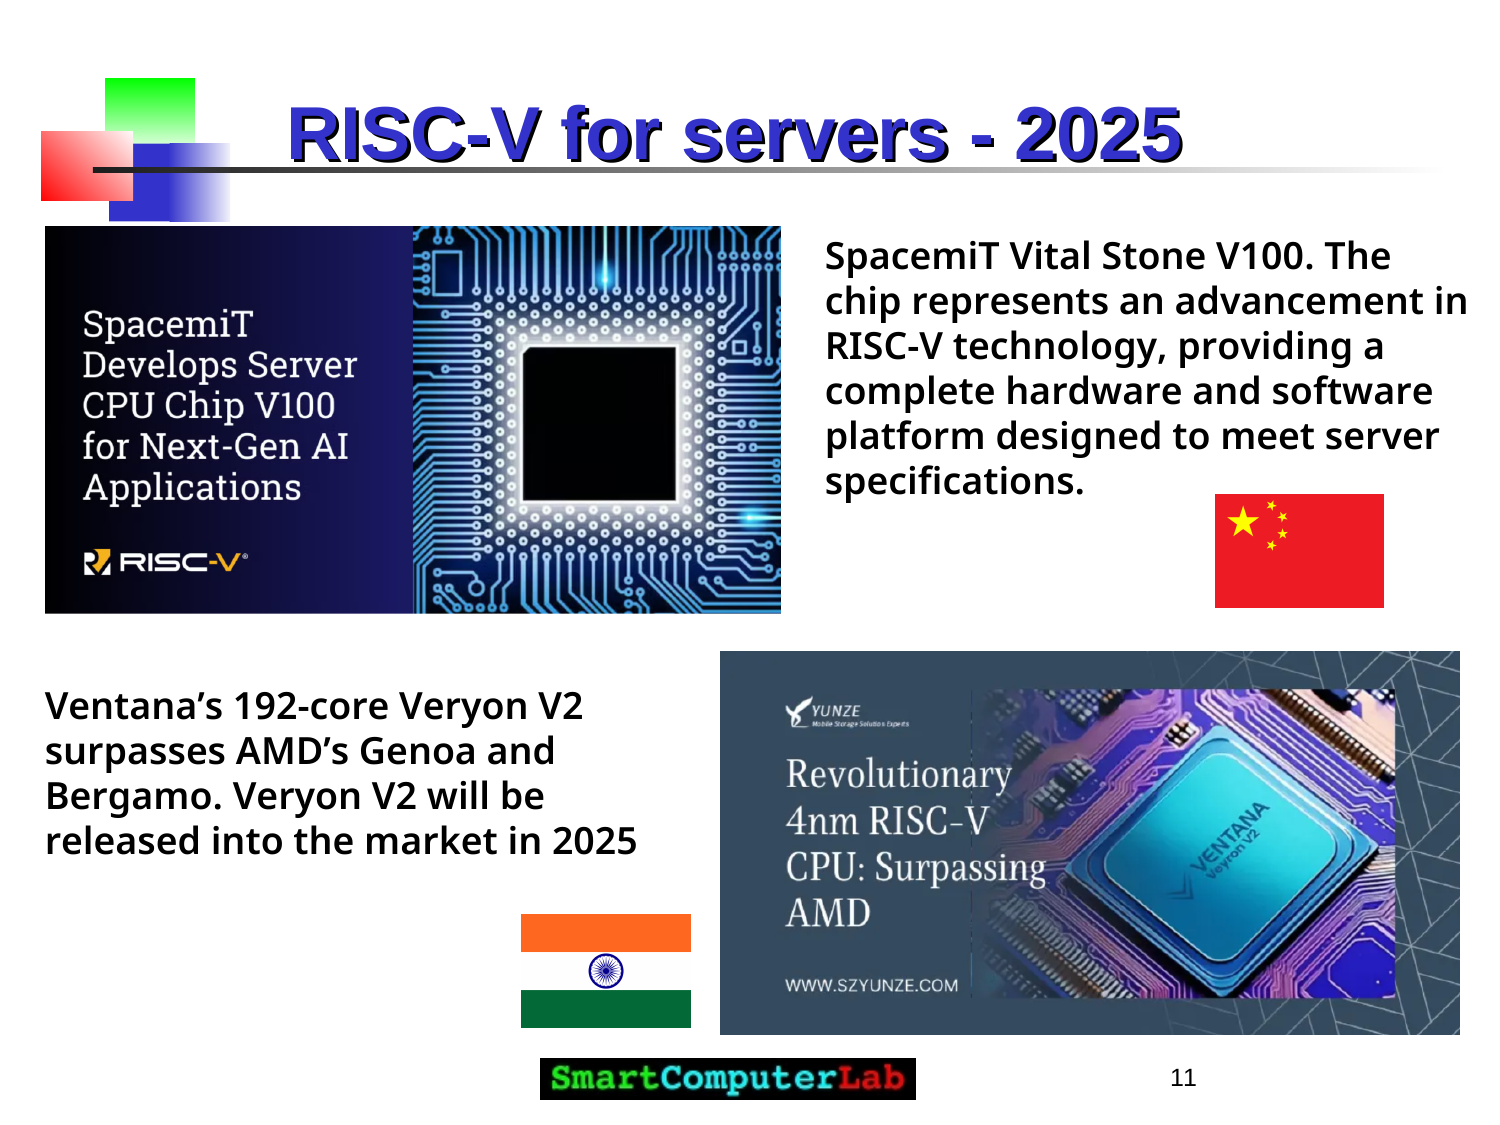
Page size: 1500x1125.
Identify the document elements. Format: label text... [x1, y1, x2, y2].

picture [1215, 494, 1384, 608]
title RISC-V for servers - 2025 [148, 76, 1321, 183]
text_box SpacemiT Vital Stone V100. The chip represents an advancement in RISC-V technology, providing a complete hardware and software platform designed to meet server specifications. [810, 224, 1486, 581]
text_box Ventana’s 192-core Veryon V2 surpasses AMD’s Genoa and Bergamo. Veryon V2 will be released into the market in 2025 [30, 675, 706, 941]
picture [521, 914, 691, 1028]
picture [45, 224, 781, 614]
picture [540, 1058, 916, 1100]
picture [720, 651, 1460, 1036]
